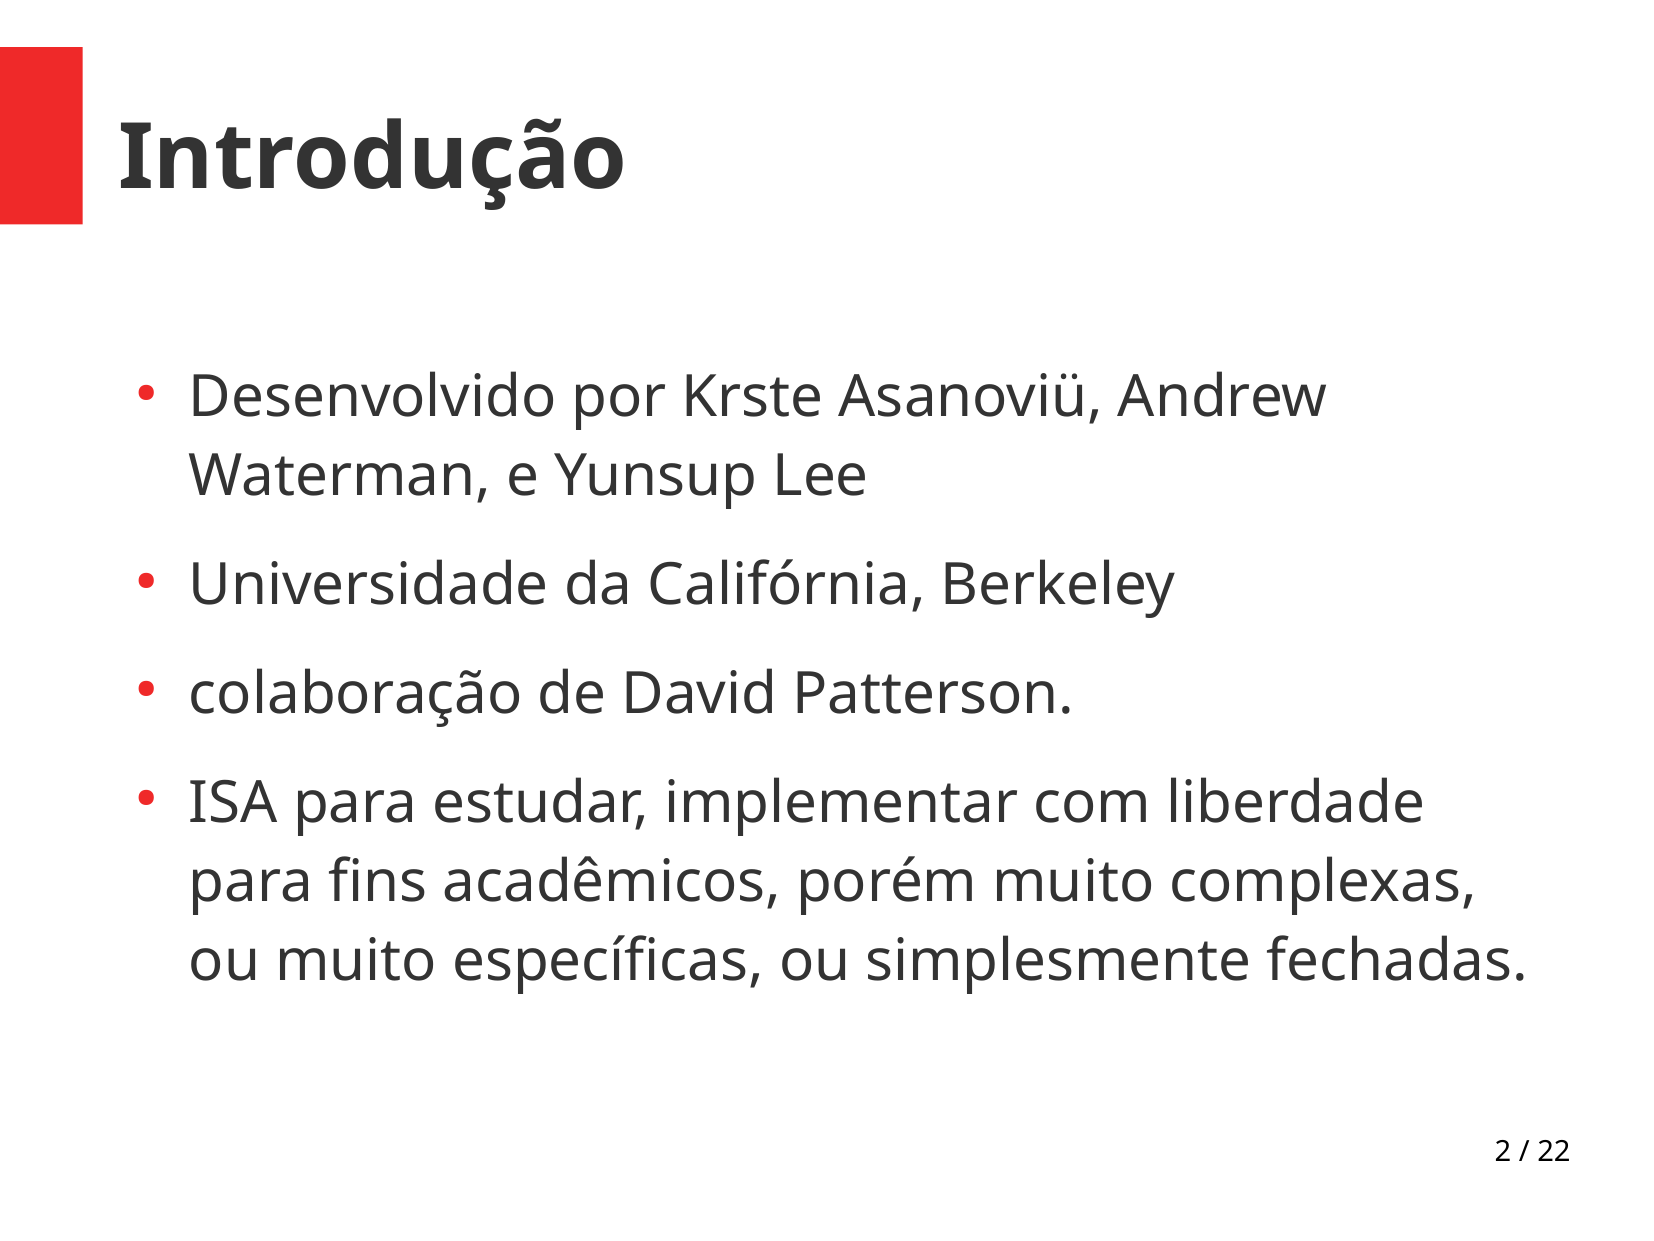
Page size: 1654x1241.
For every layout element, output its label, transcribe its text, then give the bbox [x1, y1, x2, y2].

title Introdução [118, 49, 1571, 257]
list Desenvolvido por Krste Asanoviü, Andrew Waterman, e Yunsup Lee Universidade da Califórnia, Berkeley colaboração de David Patterson. ISA para estudar, implementar com liberdade para fins acadêmicos, porém muito complexas, ou muito específicas, ou simplesmente fechadas. [118, 354, 1536, 1074]
